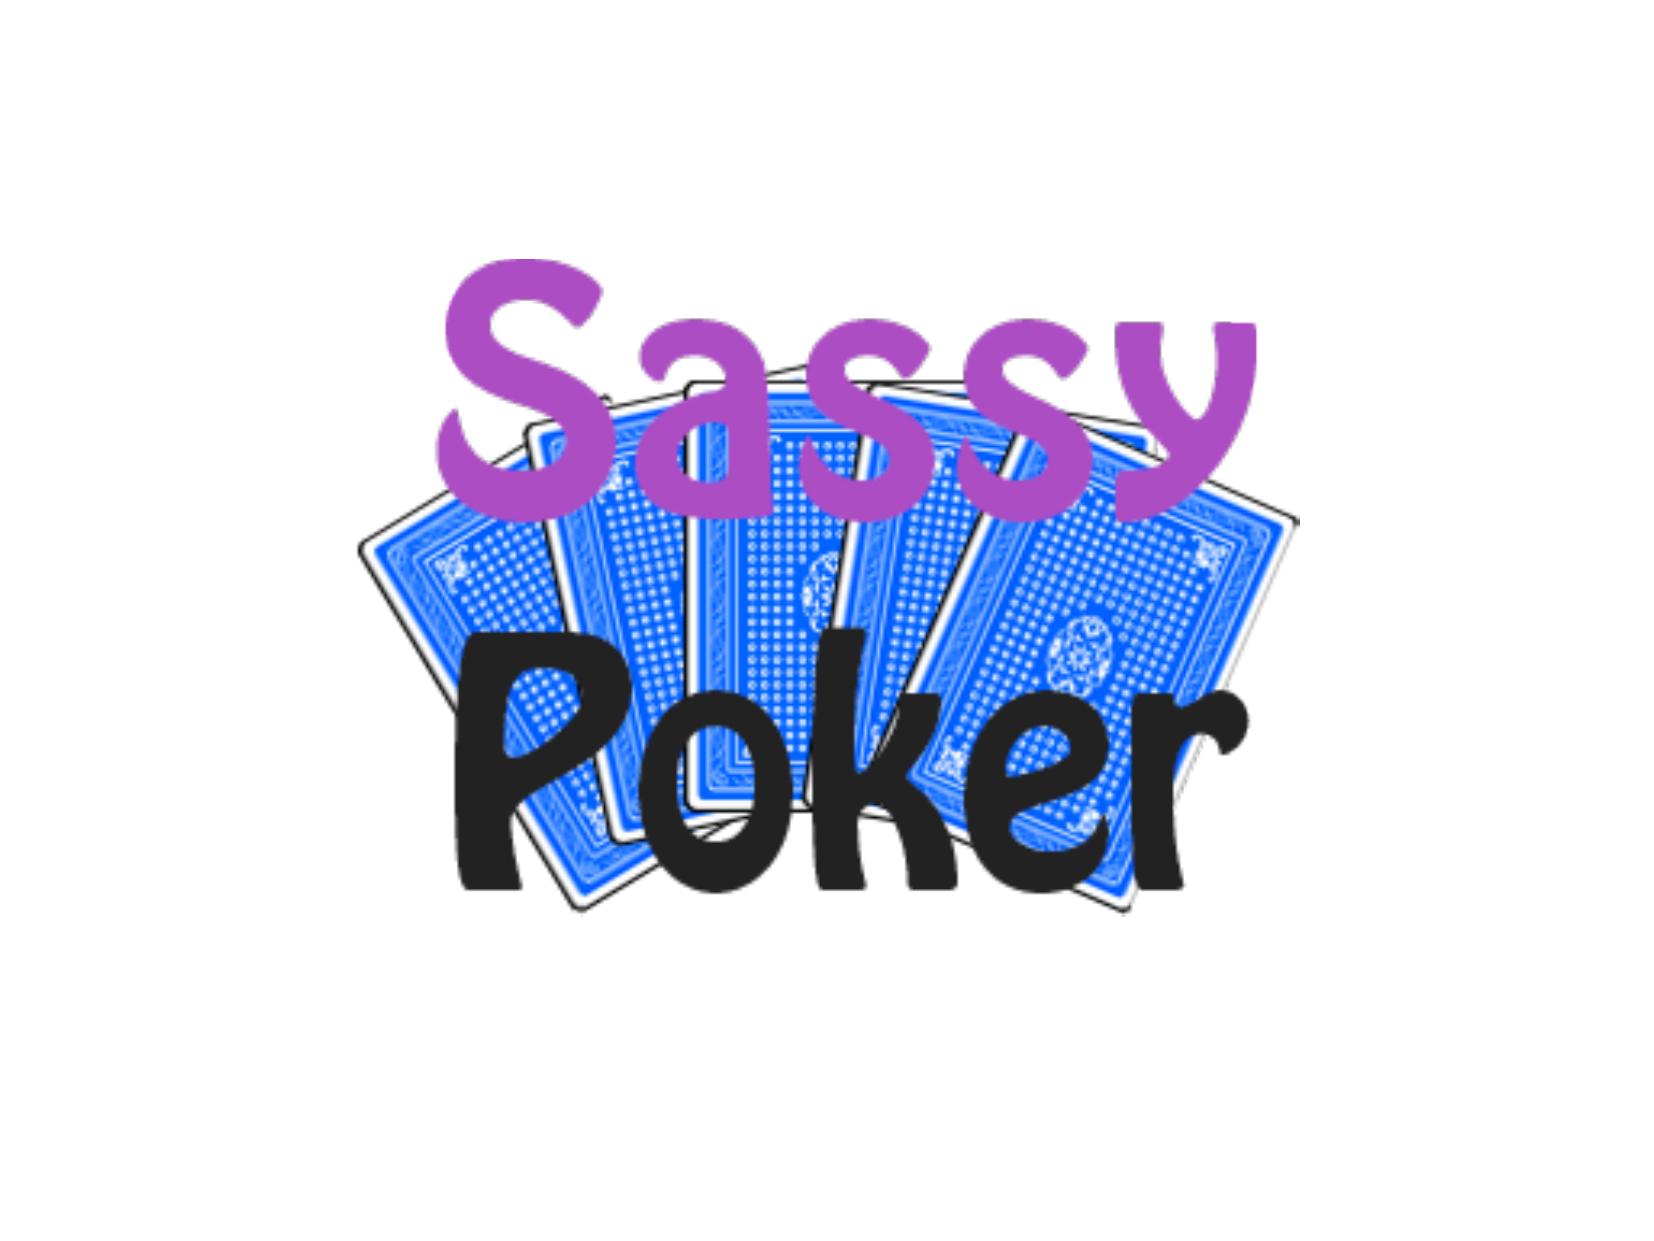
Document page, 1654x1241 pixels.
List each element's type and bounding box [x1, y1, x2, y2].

picture [356, 259, 1300, 917]
